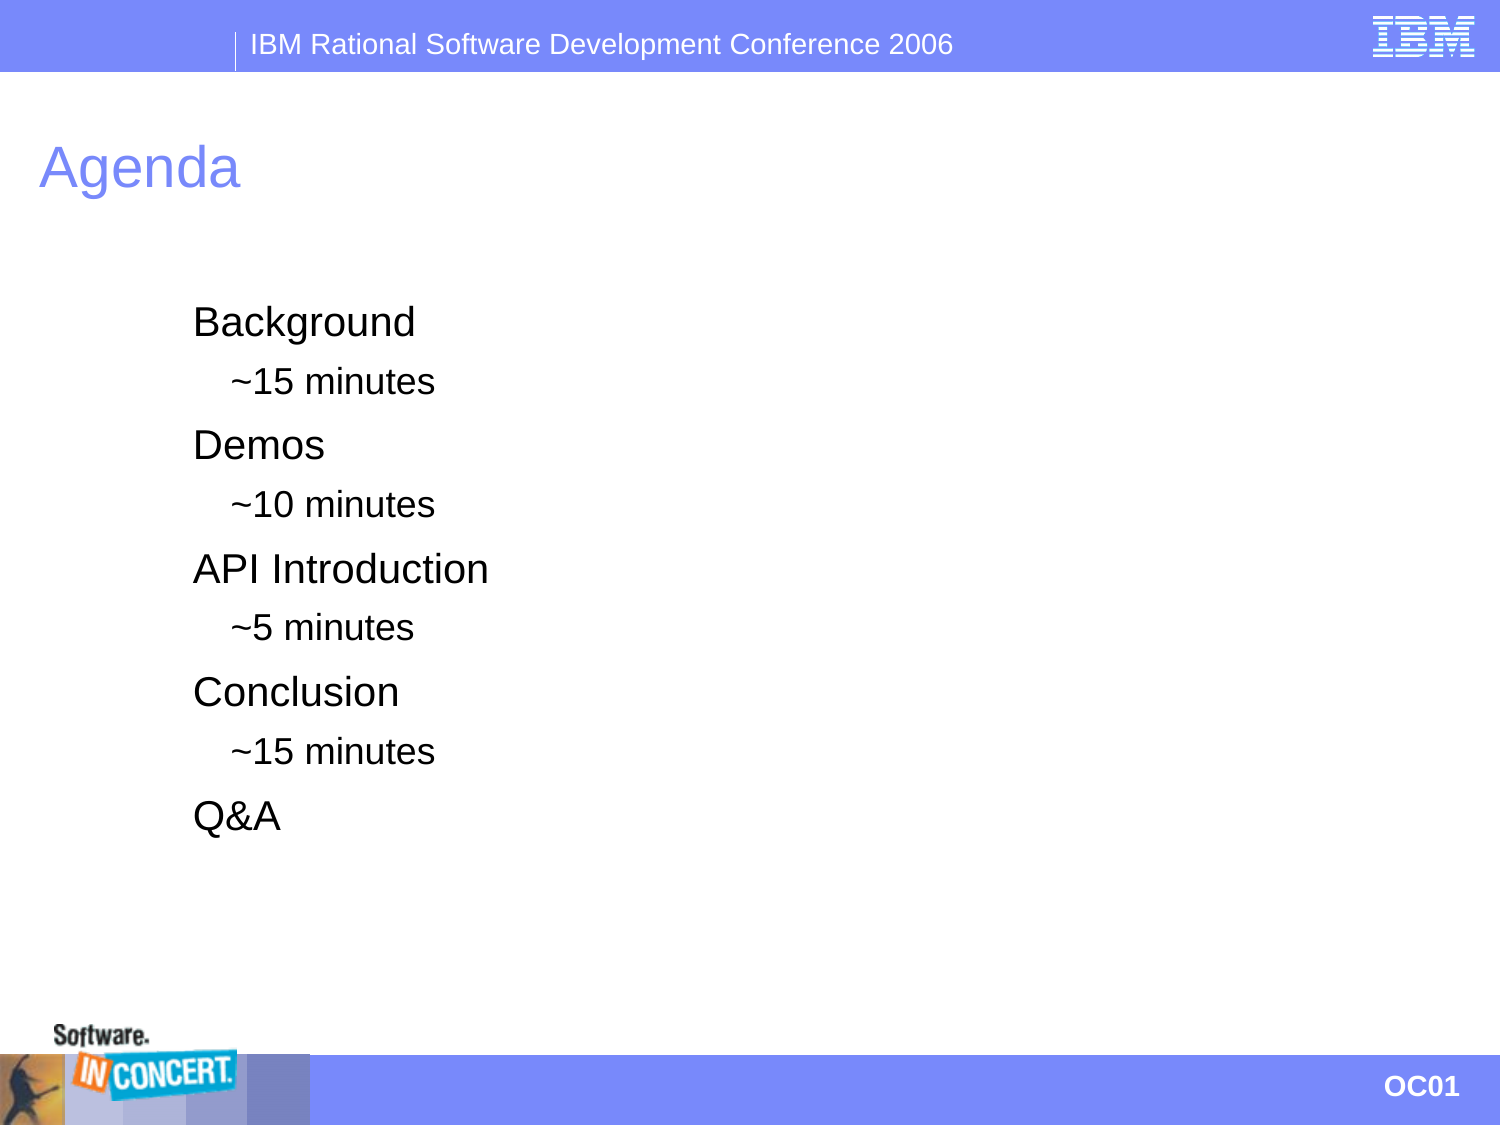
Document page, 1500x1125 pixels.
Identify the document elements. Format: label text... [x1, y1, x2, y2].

title Agenda [25, 132, 1415, 211]
picture [0, 1024, 310, 1125]
list Background ~15 minutes Demos ~10 minutes API Introduction ~5 minutes Conclusion ~15 minutes Q&A [178, 291, 1417, 877]
